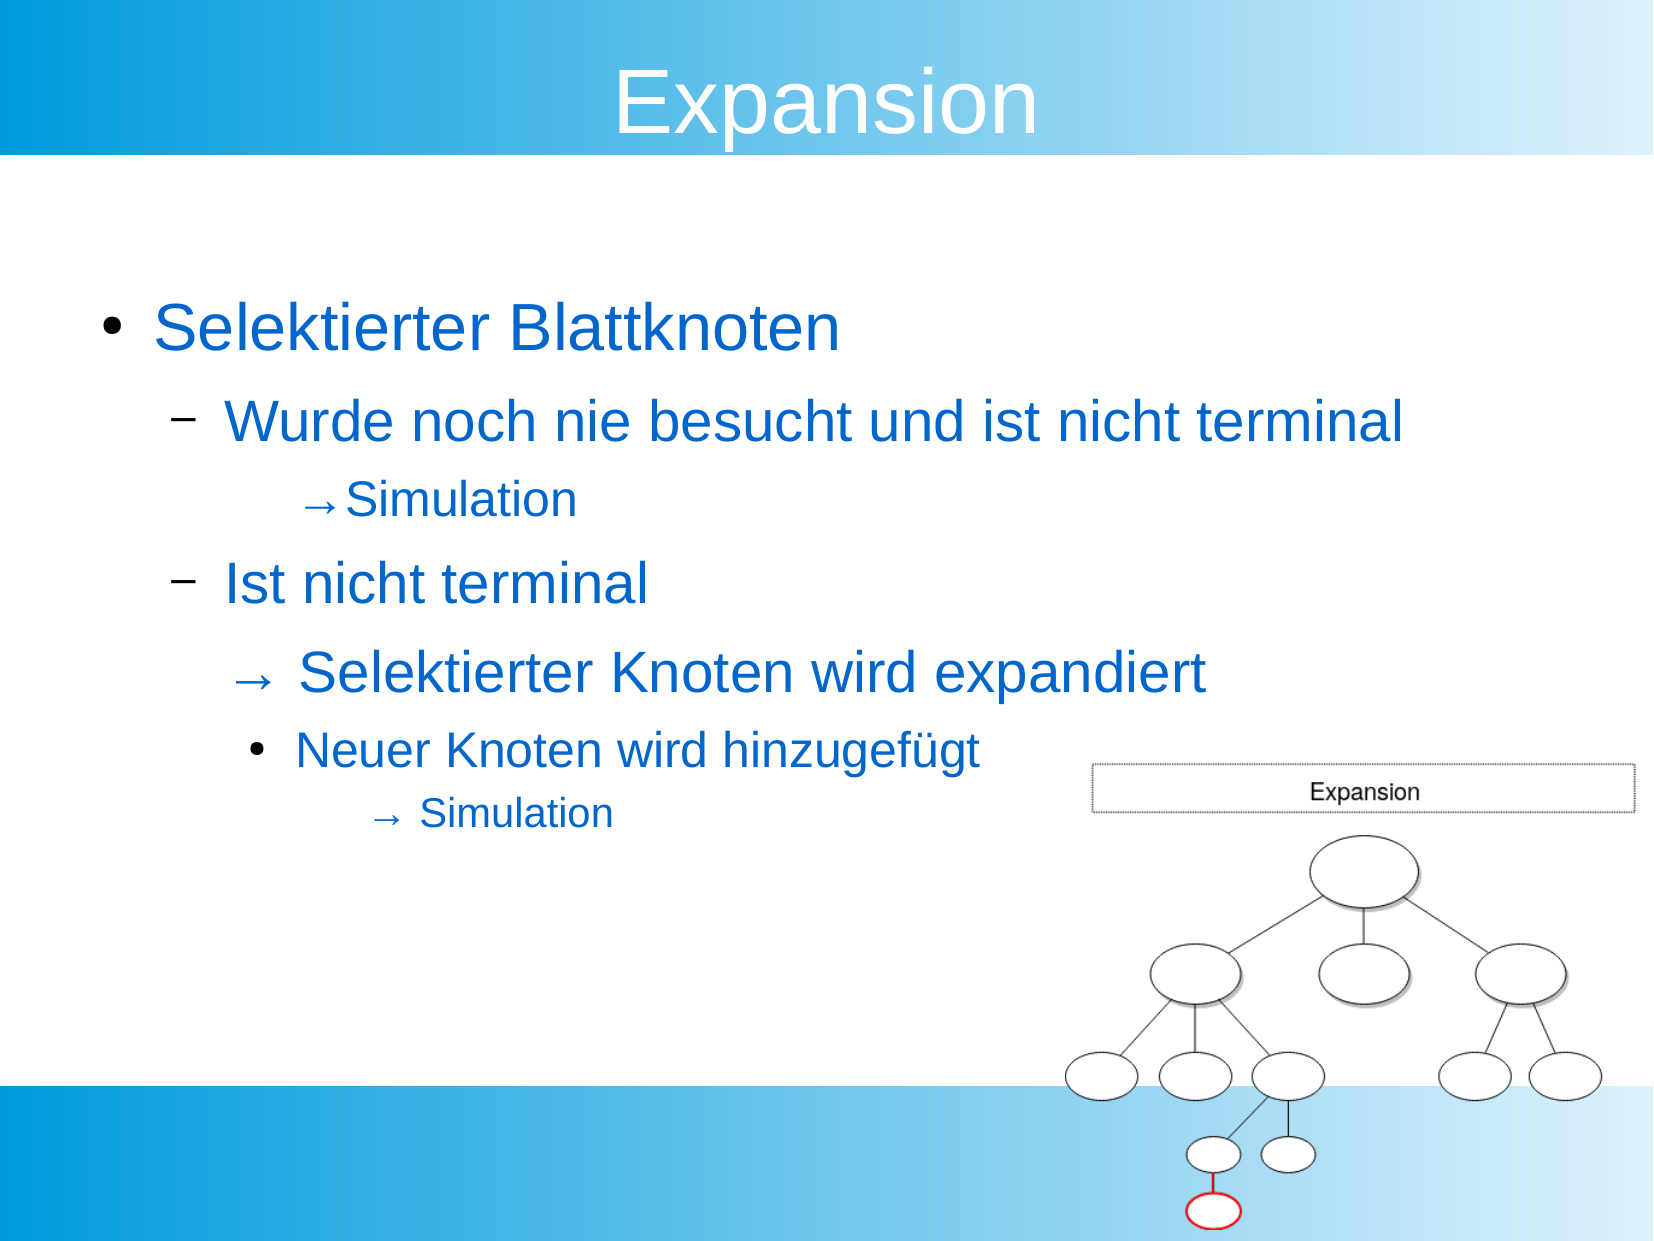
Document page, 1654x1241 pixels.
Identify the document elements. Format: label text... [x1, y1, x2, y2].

title Expansion [82, 49, 1571, 155]
list Selektierter Blattknoten Wurde noch nie besucht und ist nicht terminal →Simulation Ist nicht terminal → Selektierter Knoten wird expandiert Neuer Knoten wird hinzugefügt → Simulation [82, 290, 1571, 1010]
picture [1065, 763, 1636, 1231]
